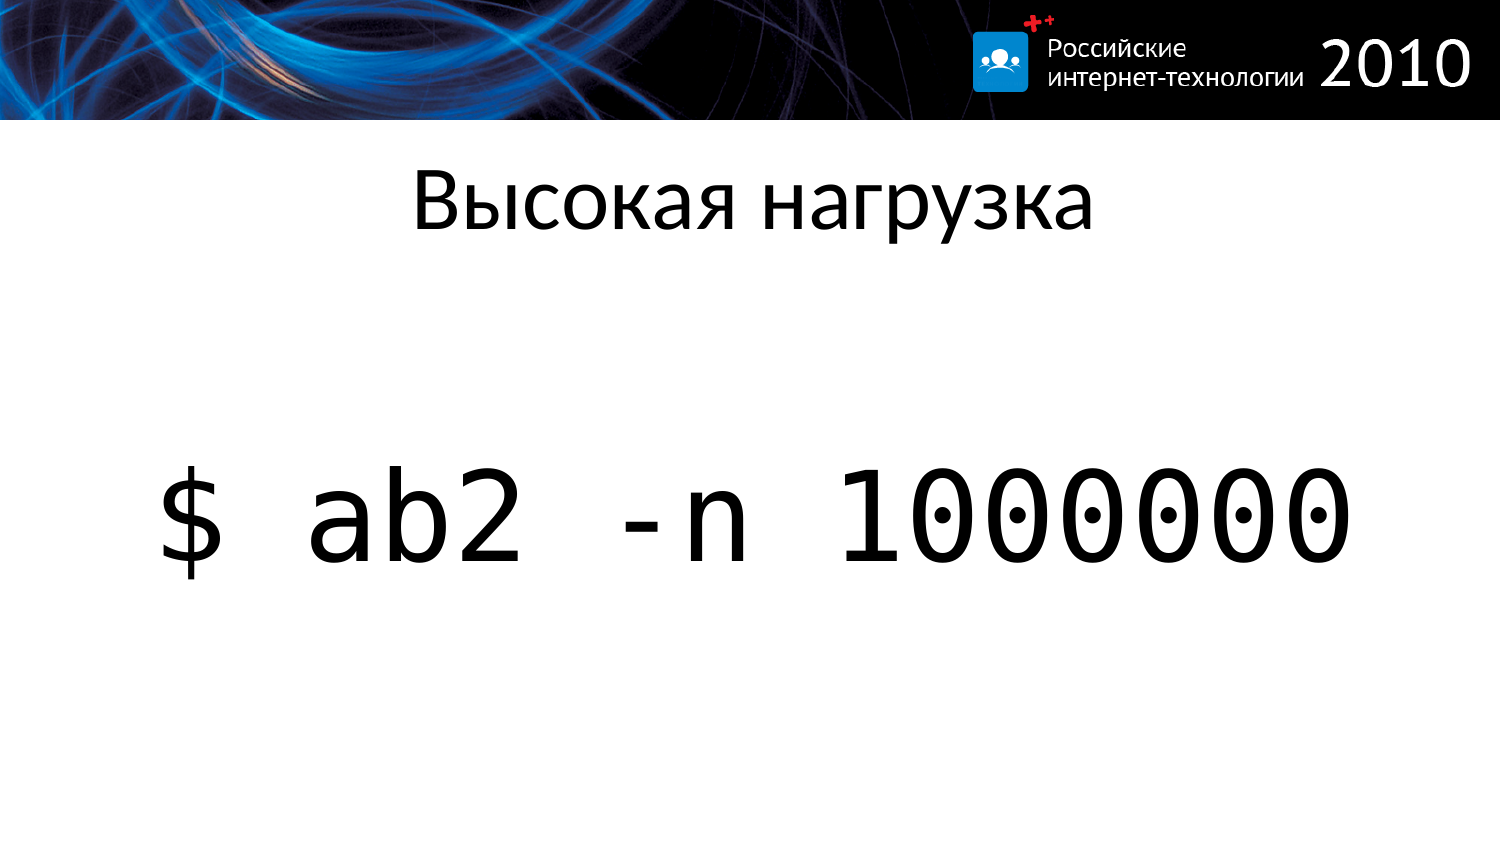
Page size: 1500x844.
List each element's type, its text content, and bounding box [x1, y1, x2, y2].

picture [0, 0, 1500, 120]
title Высокая нагрузка [79, 149, 1430, 264]
subtitle $ ab2 -n 1000000 [79, 279, 1430, 758]
